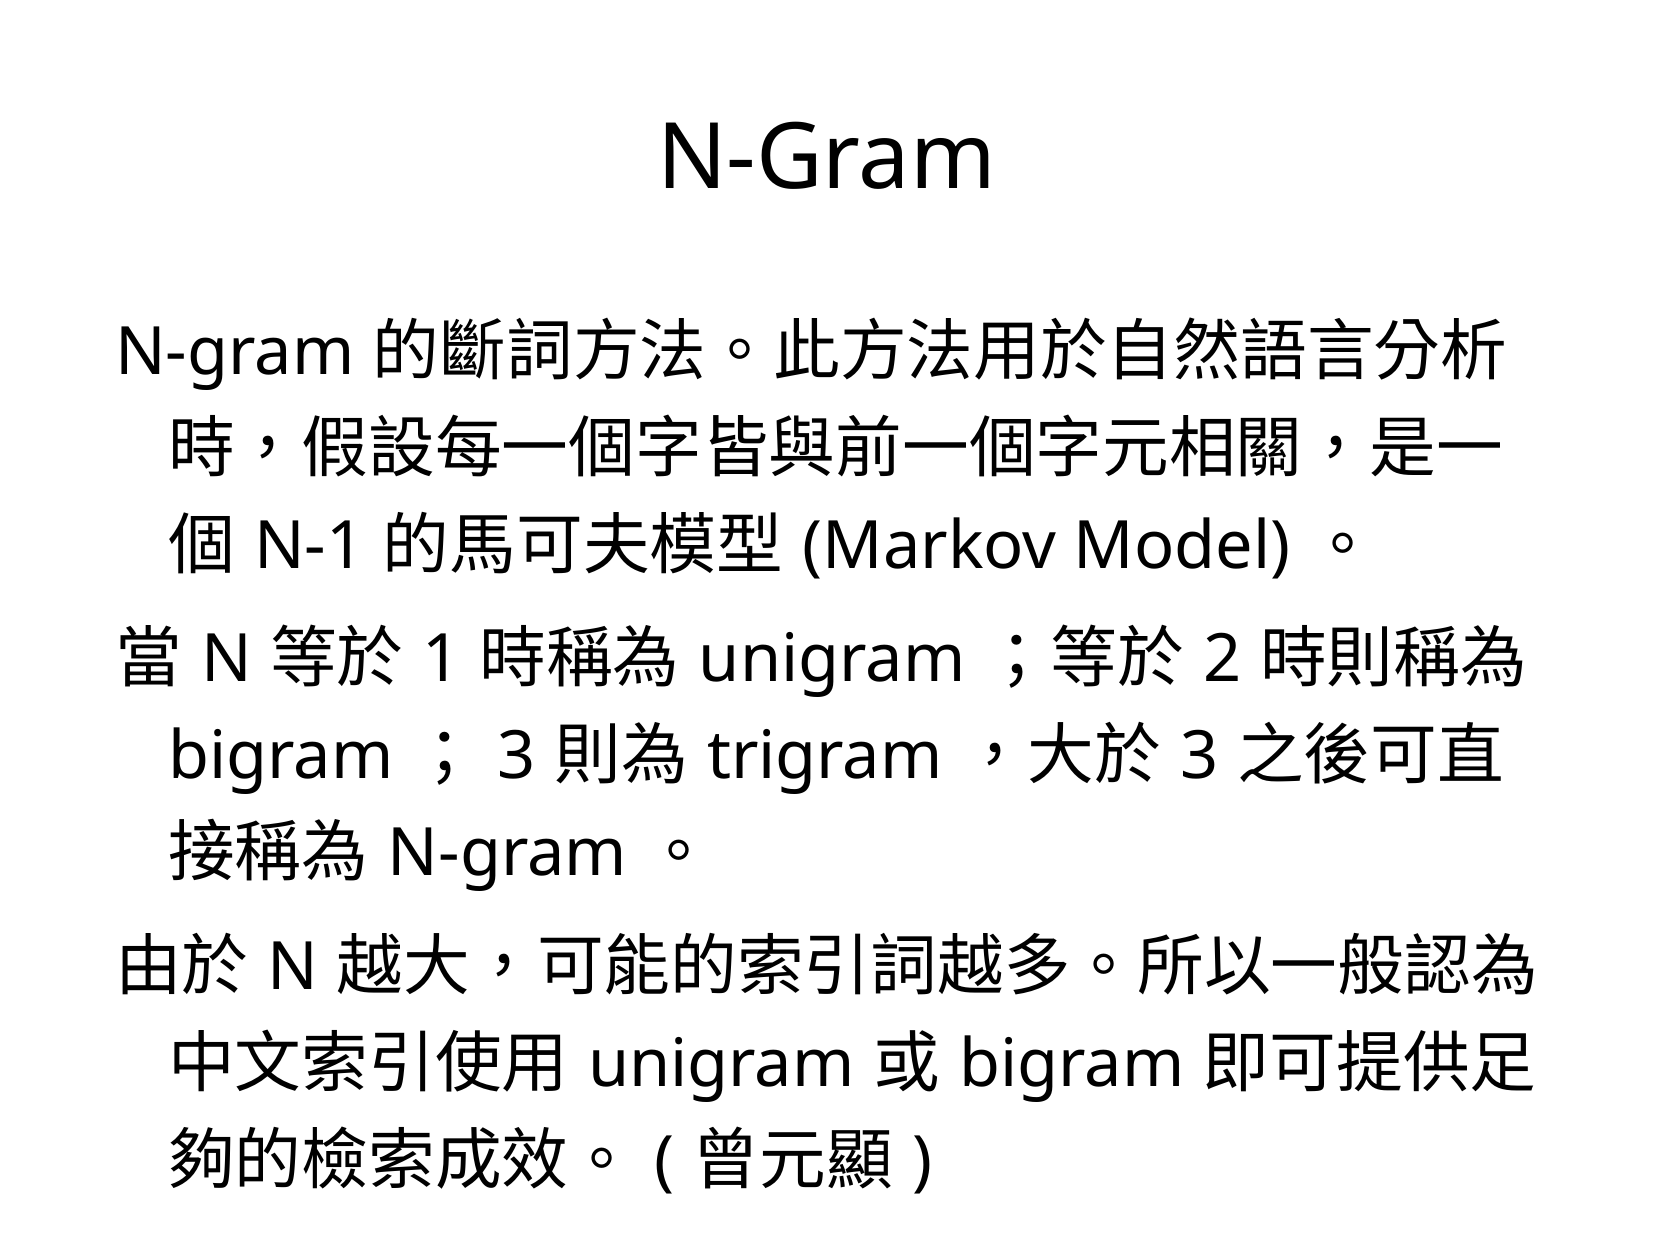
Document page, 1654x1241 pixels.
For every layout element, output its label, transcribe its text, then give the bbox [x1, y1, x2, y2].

title N-Gram [82, 49, 1571, 257]
list N-gram的斷詞方法。此方法用於自然語言分析時，假設每一個字皆與前一個字元相關，是一個N-1的馬可夫模型(Markov Model)。 當N等於1時稱為unigram；等於2時則稱為bigram；3則為trigram，大於3之後可直接稱為N-gram。 由於N越大，可能的索引詞越多。所以一般認為中文索引使用unigram或bigram即可提供足夠的檢索成效。(曾元顯) [82, 289, 1571, 1155]
